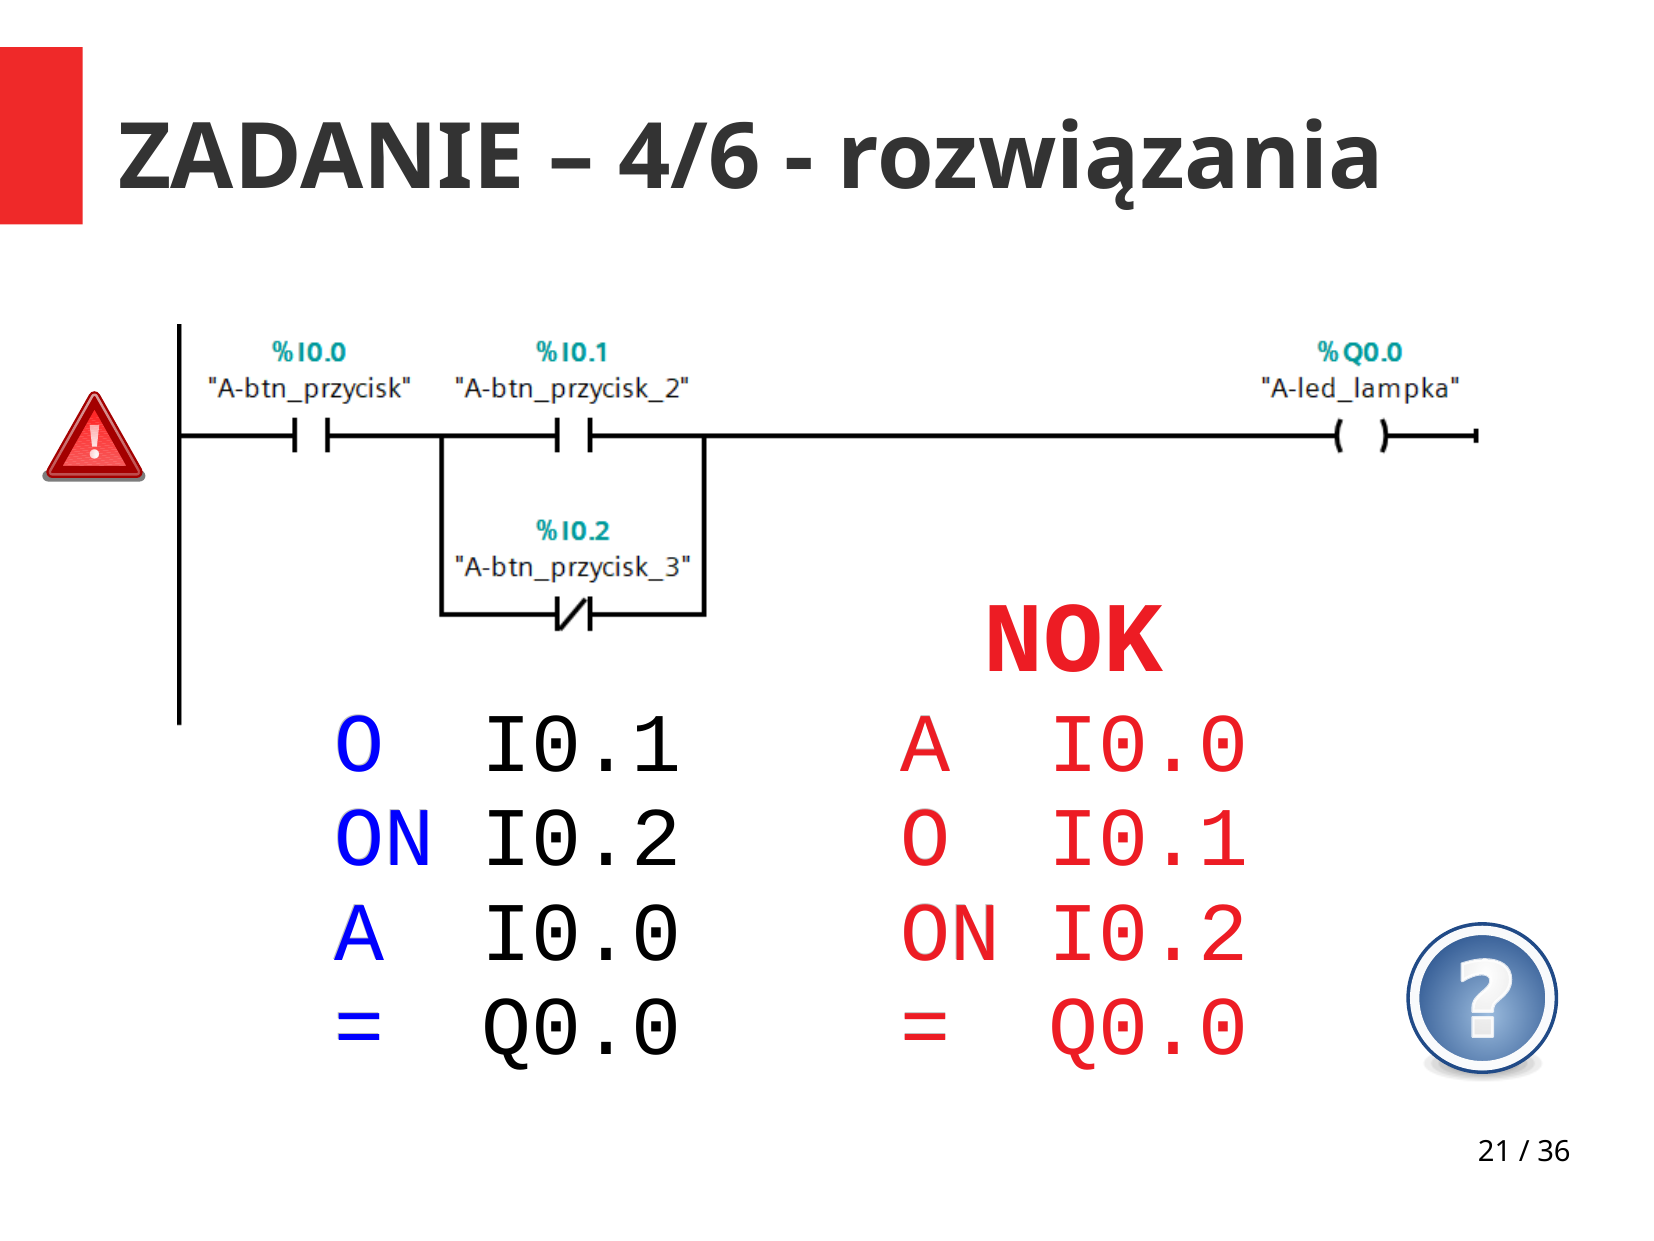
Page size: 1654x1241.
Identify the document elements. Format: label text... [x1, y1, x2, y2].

text_box O I0.1 ON I0.2 A I0.0 = Q0.0 [319, 694, 697, 1087]
text_box A I0.0 O I0.1 ON I0.2 = Q0.0 [885, 694, 1264, 1087]
picture [35, 377, 154, 497]
picture [177, 324, 1485, 730]
text_box NOK [968, 580, 1205, 709]
title ZADANIE – 4/6 - rozwiązania [118, 49, 1571, 257]
picture [1393, 909, 1571, 1087]
